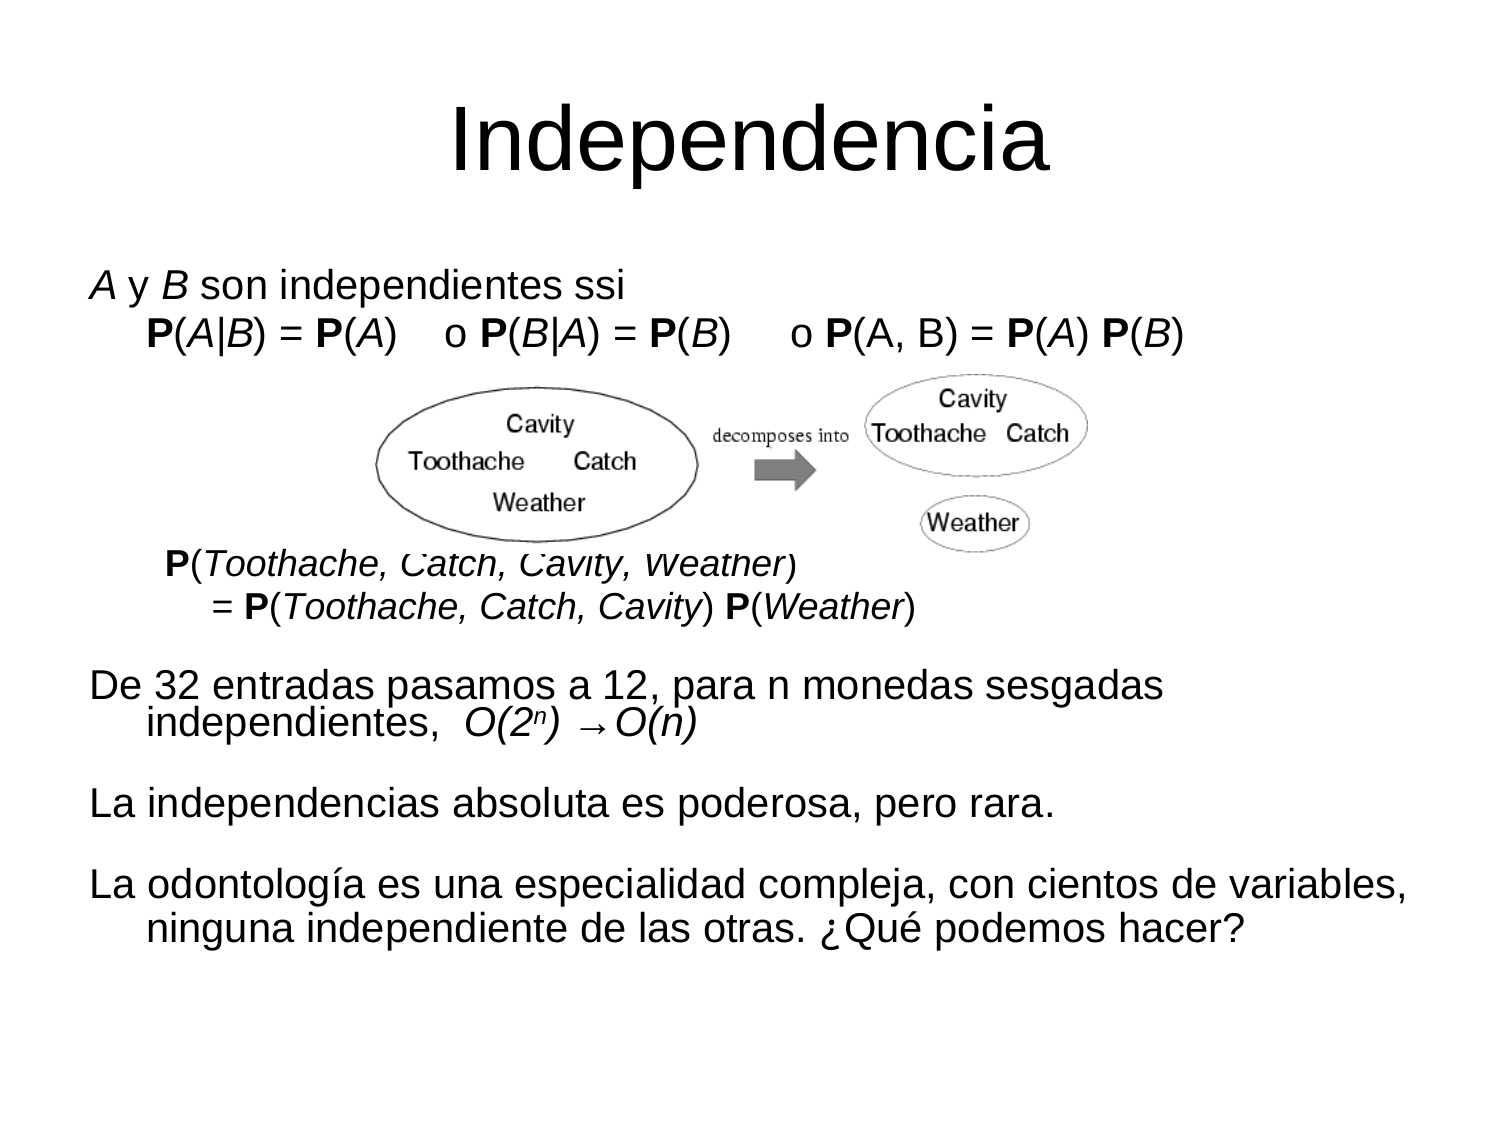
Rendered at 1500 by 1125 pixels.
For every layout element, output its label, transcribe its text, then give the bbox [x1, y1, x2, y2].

list A y B son independientes ssi P(A|B) = P(A) o P(B|A) = P(B) o P(A, B) = P(A) P(B) P(Toothache, Catch, Cavity, Weather) = P(Toothache, Catch, Cavity) P(Weather) De 32 entradas pasamos a 12, para n monedas sesgadas independientes, O(2n) →O(n) La independencias absoluta es poderosa, pero rara. La odontología es una especialidad compleja, con cientos de variables, ninguna independiente de las otras. ¿Qué podemos hacer? [75, 262, 1426, 1026]
title Independencia [75, 45, 1426, 233]
picture [375, 374, 1088, 554]
